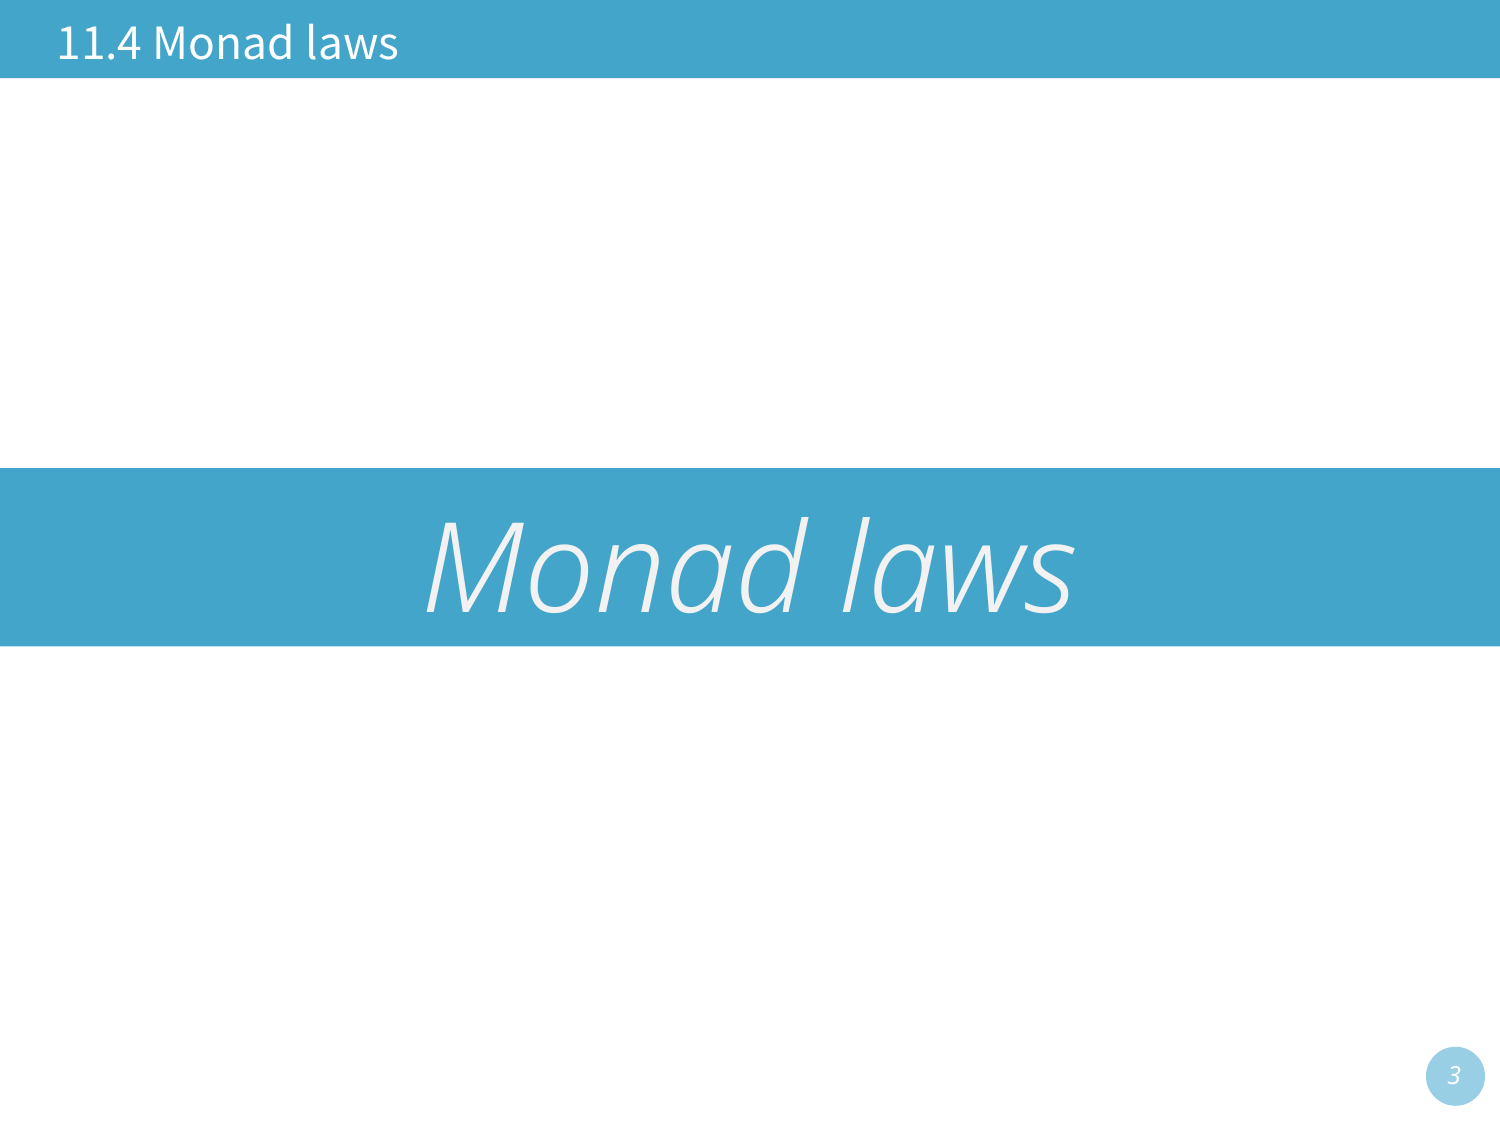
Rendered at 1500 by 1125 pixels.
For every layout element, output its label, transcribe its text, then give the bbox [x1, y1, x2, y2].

slide_number <number> [1424, 1046, 1484, 1107]
title 11.4 Monad laws [41, 7, 1392, 76]
text_box [0, 468, 1500, 479]
text_box Monad laws [0, 479, 1500, 645]
